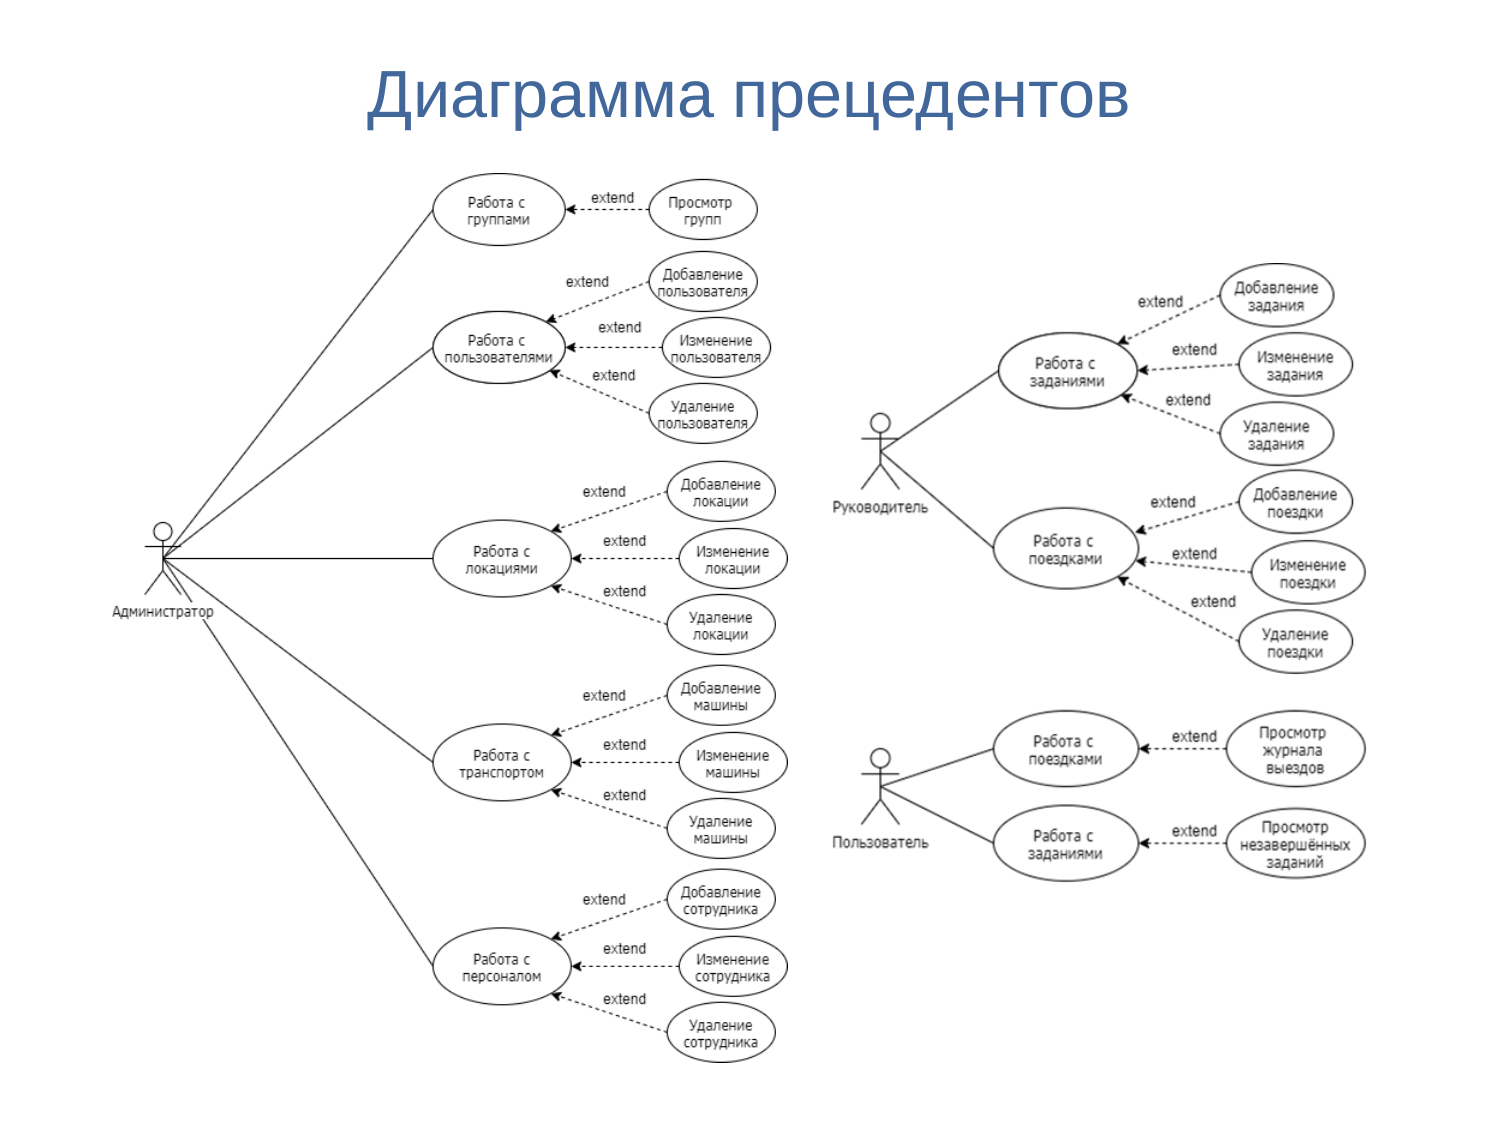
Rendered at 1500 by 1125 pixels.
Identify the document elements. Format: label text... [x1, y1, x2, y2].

text_box Диаграмма прецедентов [74, 45, 1425, 138]
picture [831, 262, 1383, 900]
picture [112, 173, 788, 1063]
